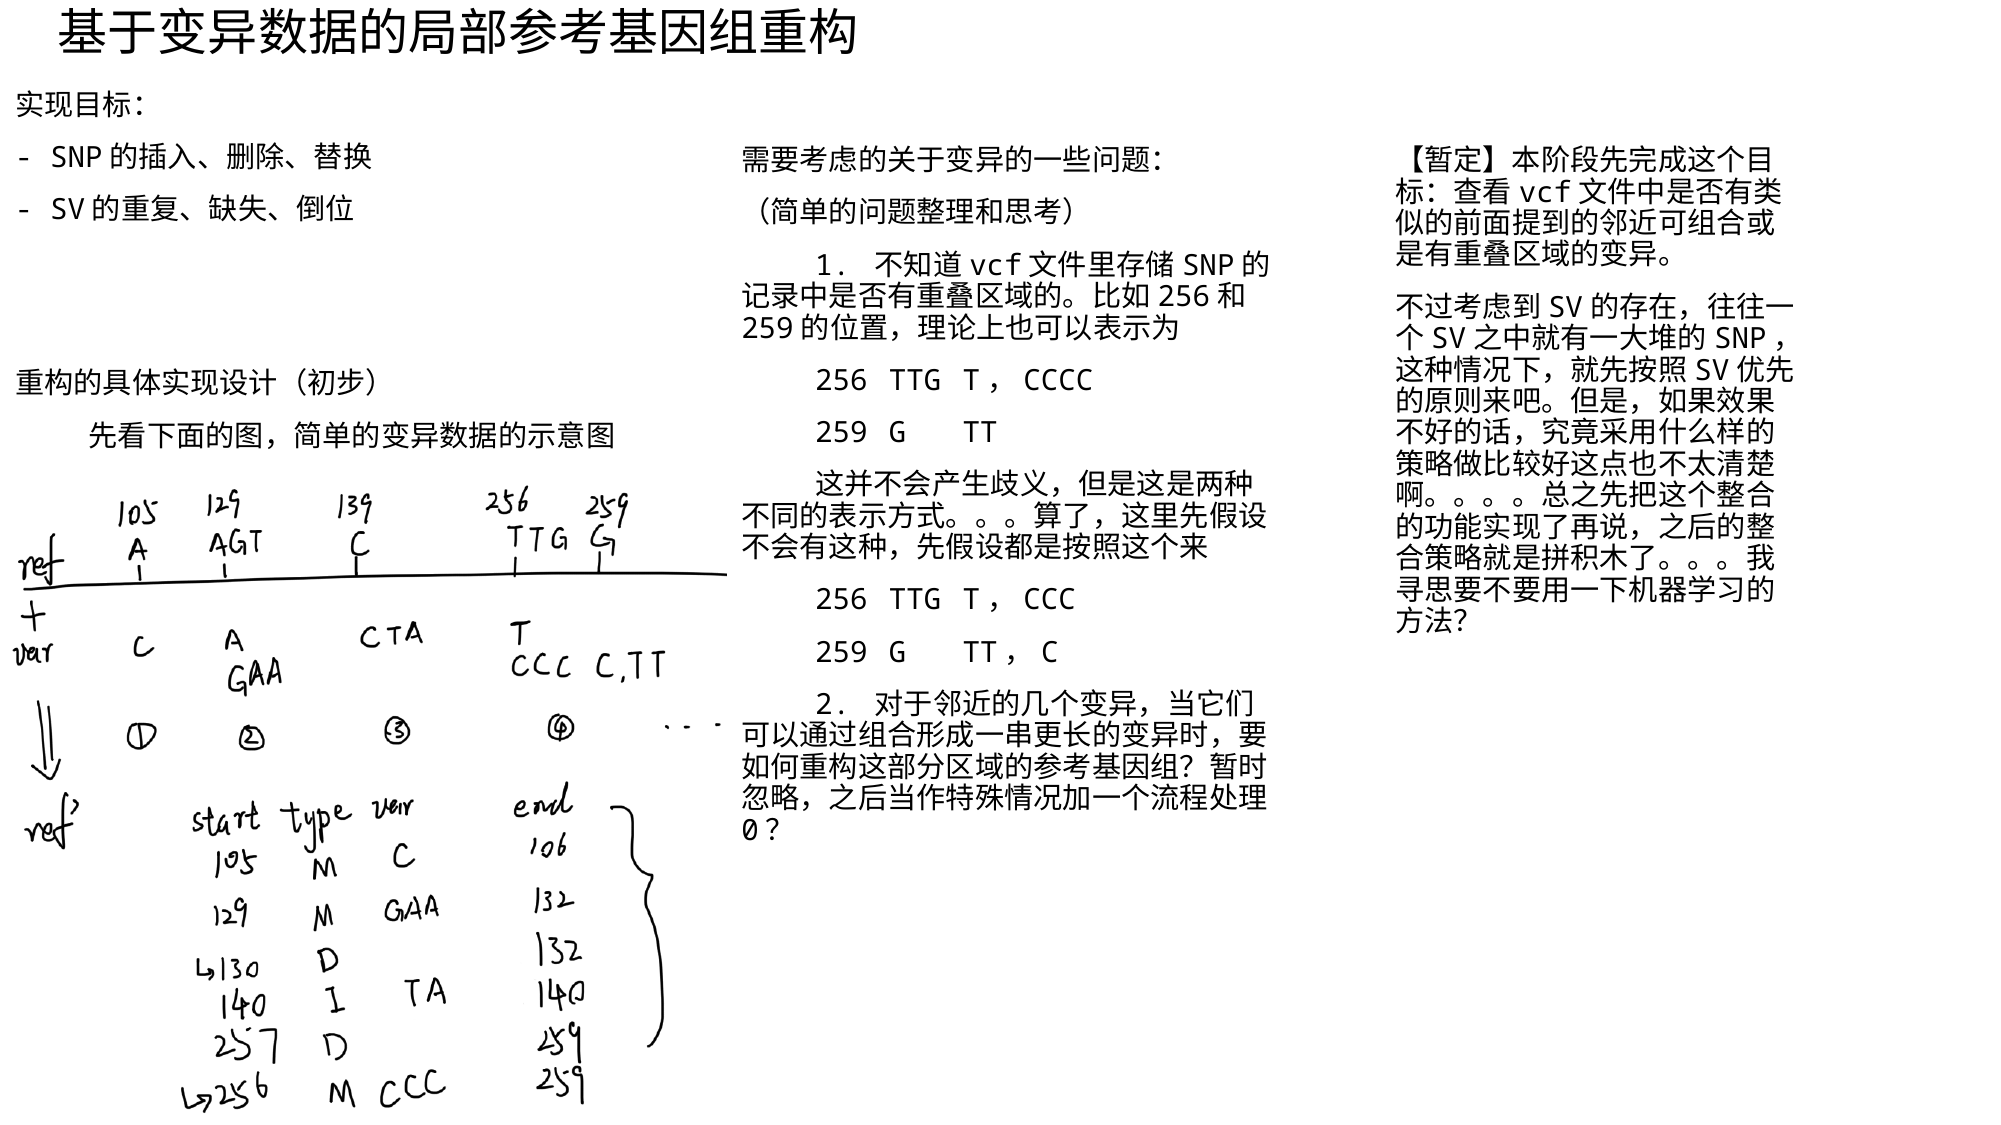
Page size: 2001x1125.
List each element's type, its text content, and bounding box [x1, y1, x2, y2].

text_box 【暂定】本阶段先完成这个目标：查看vcf文件中是否有类似的前面提到的邻近可组合或是有重叠区域的变异。 不过考虑到SV的存在，往往一个SV之中就有一大堆的SNP，这种情况下，就先按照SV优先的原则来吧。但是，如果效果不好的话，究竟采用什么样的策略做比较好这点也不太清楚啊。。。。总之先把这个整合的功能实现了再说，之后的整合策略就是拼积木了。。。我寻思要不要用一下机器学习的方法？ [1379, 138, 1818, 646]
text_box 实现目标： - SNP的插入、删除、替换 - SV的重复、缺失、倒位 [0, 82, 690, 234]
text_box 重构的具体实现设计（初步） 先看下面的图，简单的变异数据的示意图 [0, 361, 690, 460]
picture [0, 475, 727, 1125]
subtitle 基于变异数据的局部参考基因组重构 [0, 0, 916, 63]
text_box 需要考虑的关于变异的一些问题： （简单的问题整理和思考） 1. 不知道vcf文件里存储SNP的记录中是否有重叠区域的。比如256和259的位置，理论上也可以表示为 256 TTG T，CCCC 259 G TT 这并不会产生歧义，但是这是两种不同的表示方式。。。算了，这里先假设不会有这种，先假设都是按照这个来 256 TTG T，CCC 259 G TT，C 2. 对于邻近的几个变异，当它们可以通过组合形成一串更长的变异时，要如何重构这部分区域的参考基因组？暂时忽略，之后当作特殊情况加一个流程处理0？ [726, 138, 1298, 854]
